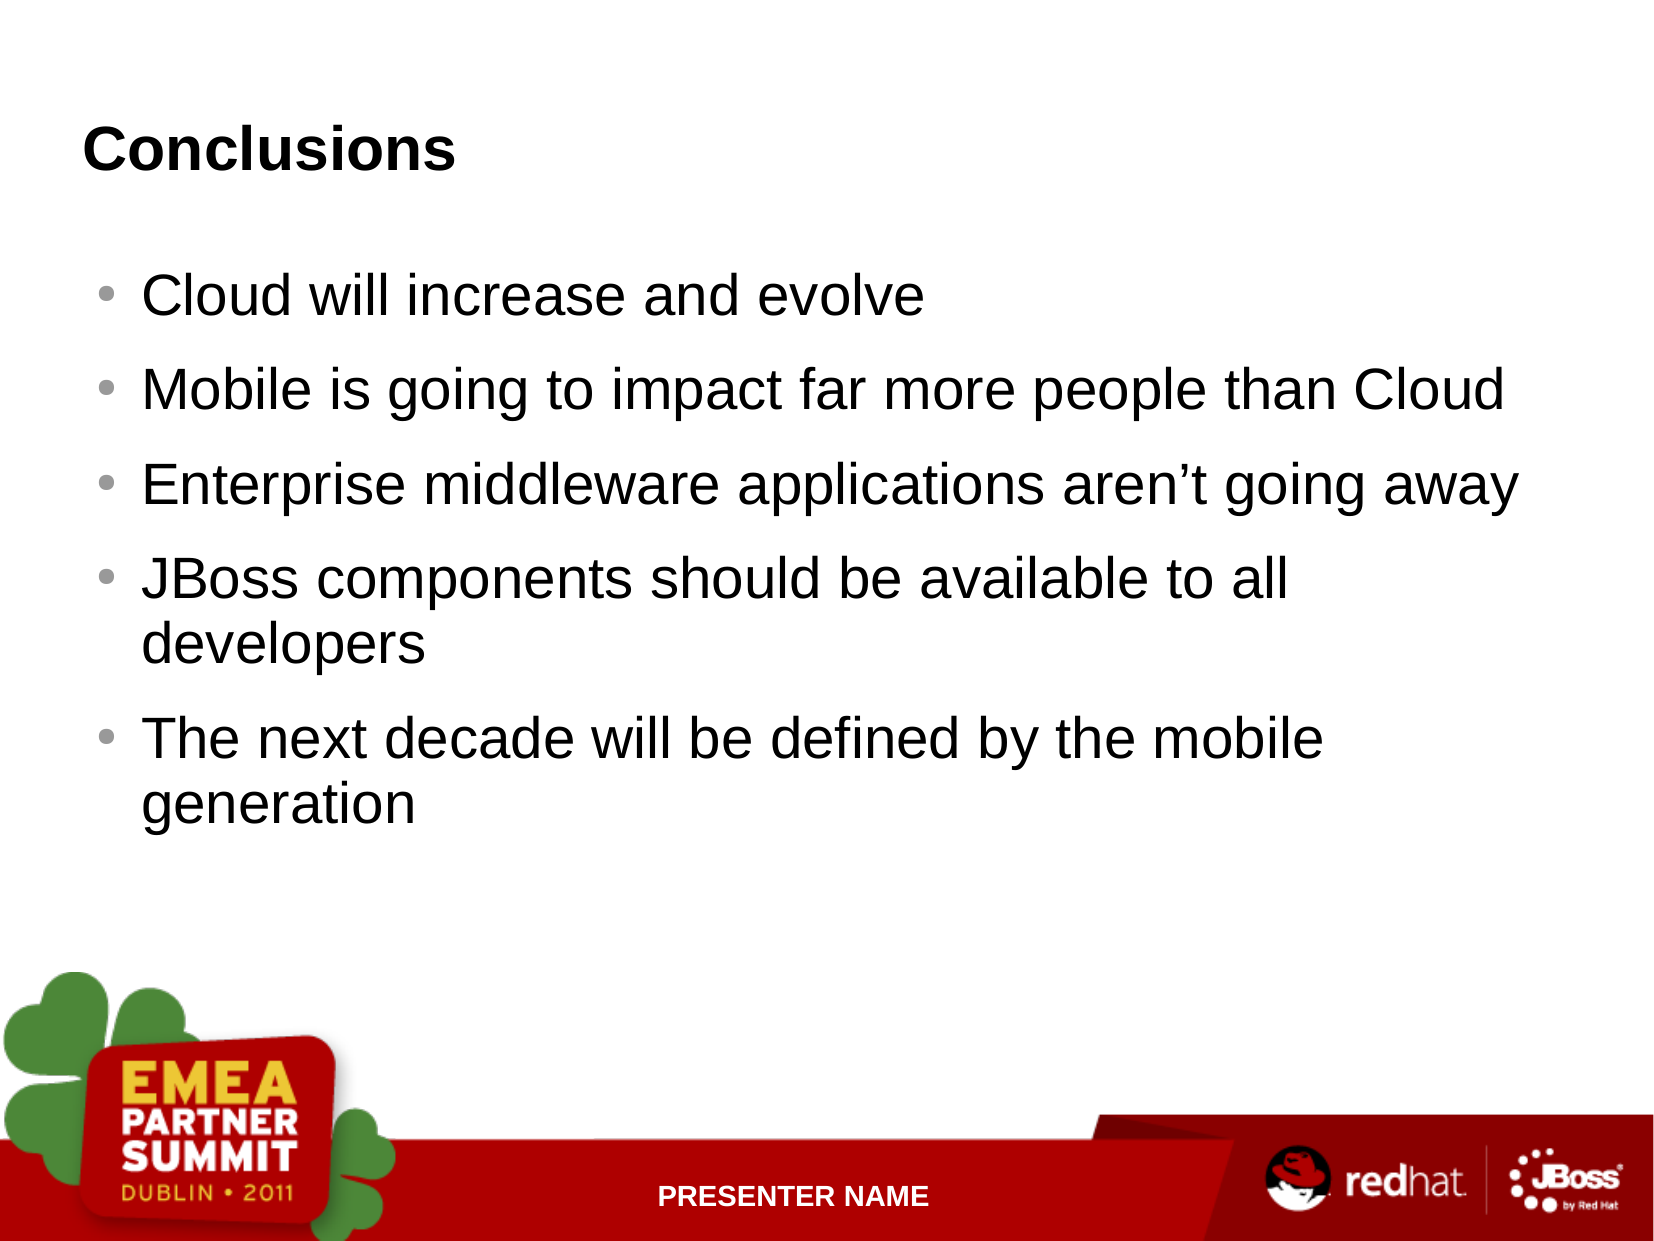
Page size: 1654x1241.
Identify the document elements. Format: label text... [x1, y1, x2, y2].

picture [0, 972, 1654, 1241]
title Conclusions [82, 62, 1571, 236]
list Cloud will increase and evolve Mobile is going to impact far more people than Cloud Enterprise middleware applications aren’t going away JBoss components should be available to all developers The next decade will be defined by the mobile generation [80, 262, 1570, 1042]
